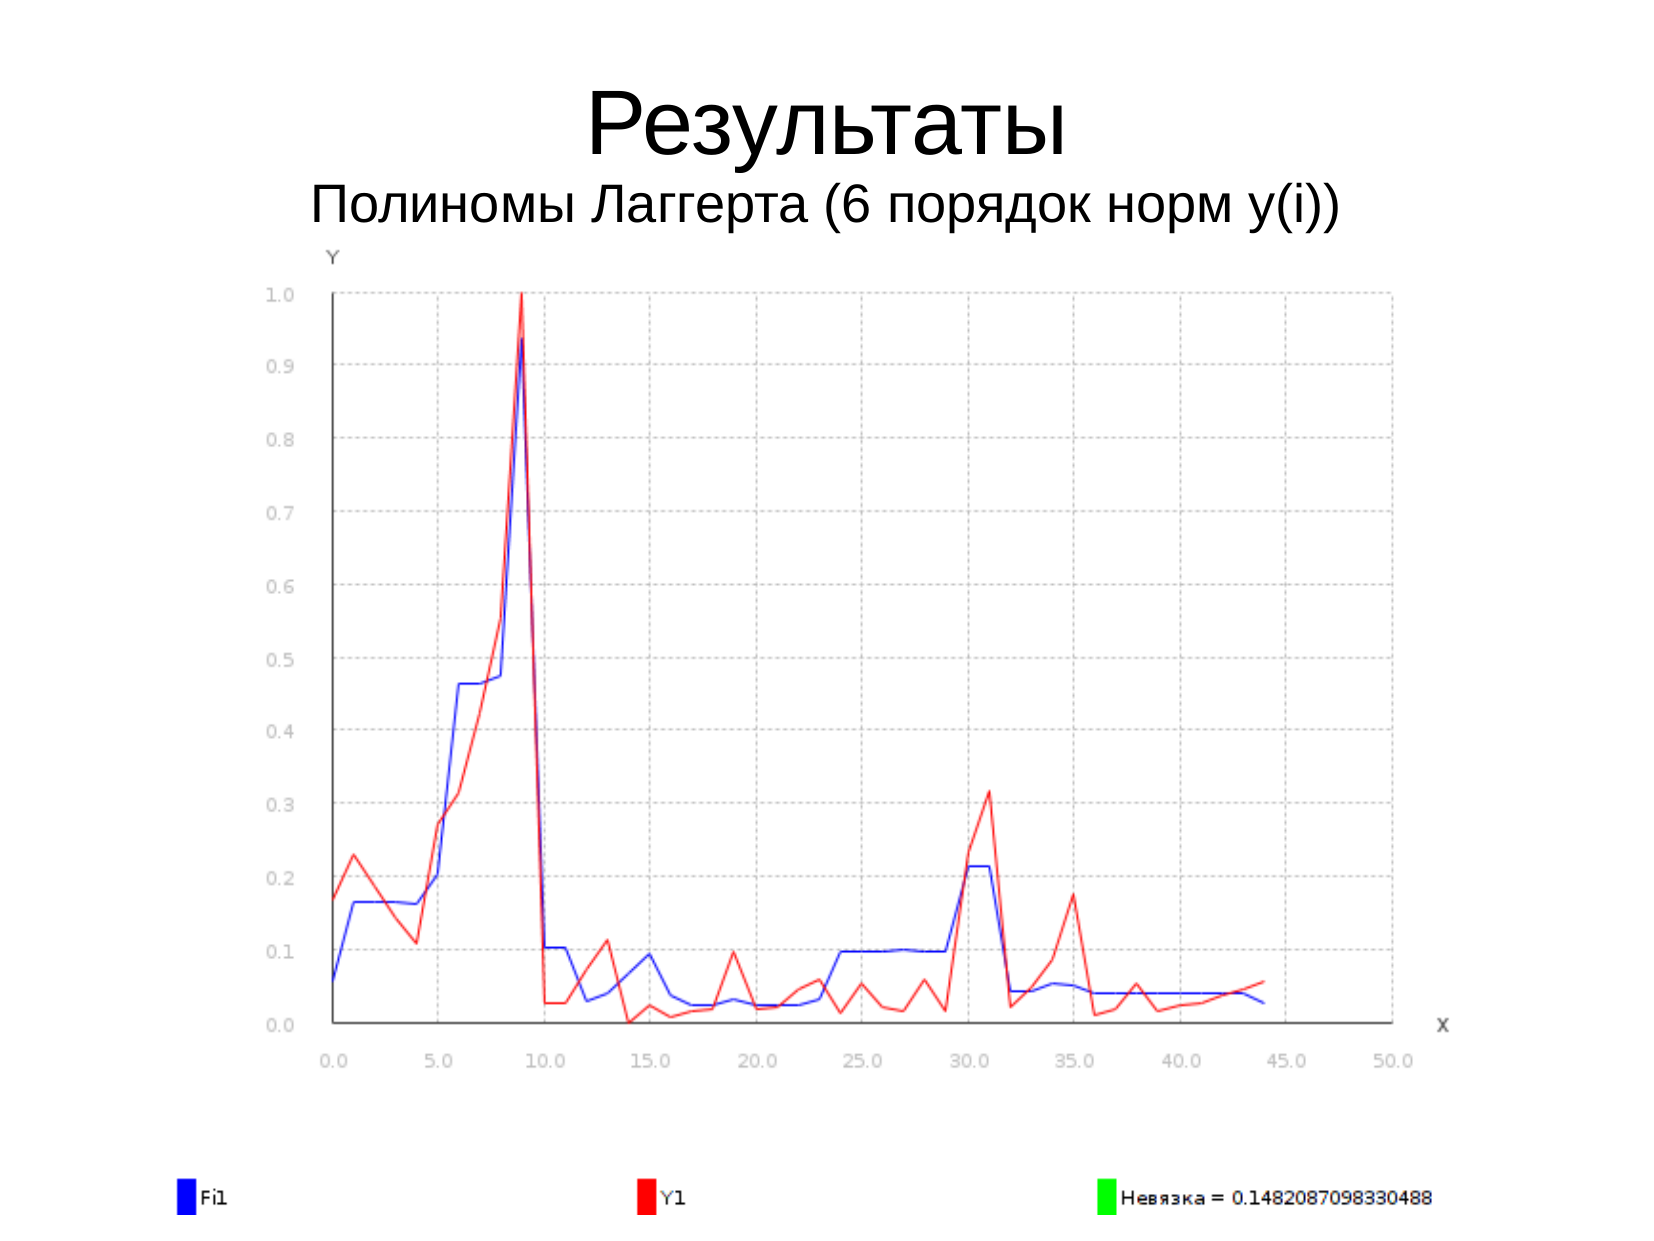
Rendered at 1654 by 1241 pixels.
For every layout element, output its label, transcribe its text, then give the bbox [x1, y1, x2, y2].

title Результаты Полиномы Лаггерта (6 порядок норм y(i)) [82, 49, 1571, 257]
picture [105, 74, 1621, 1216]
